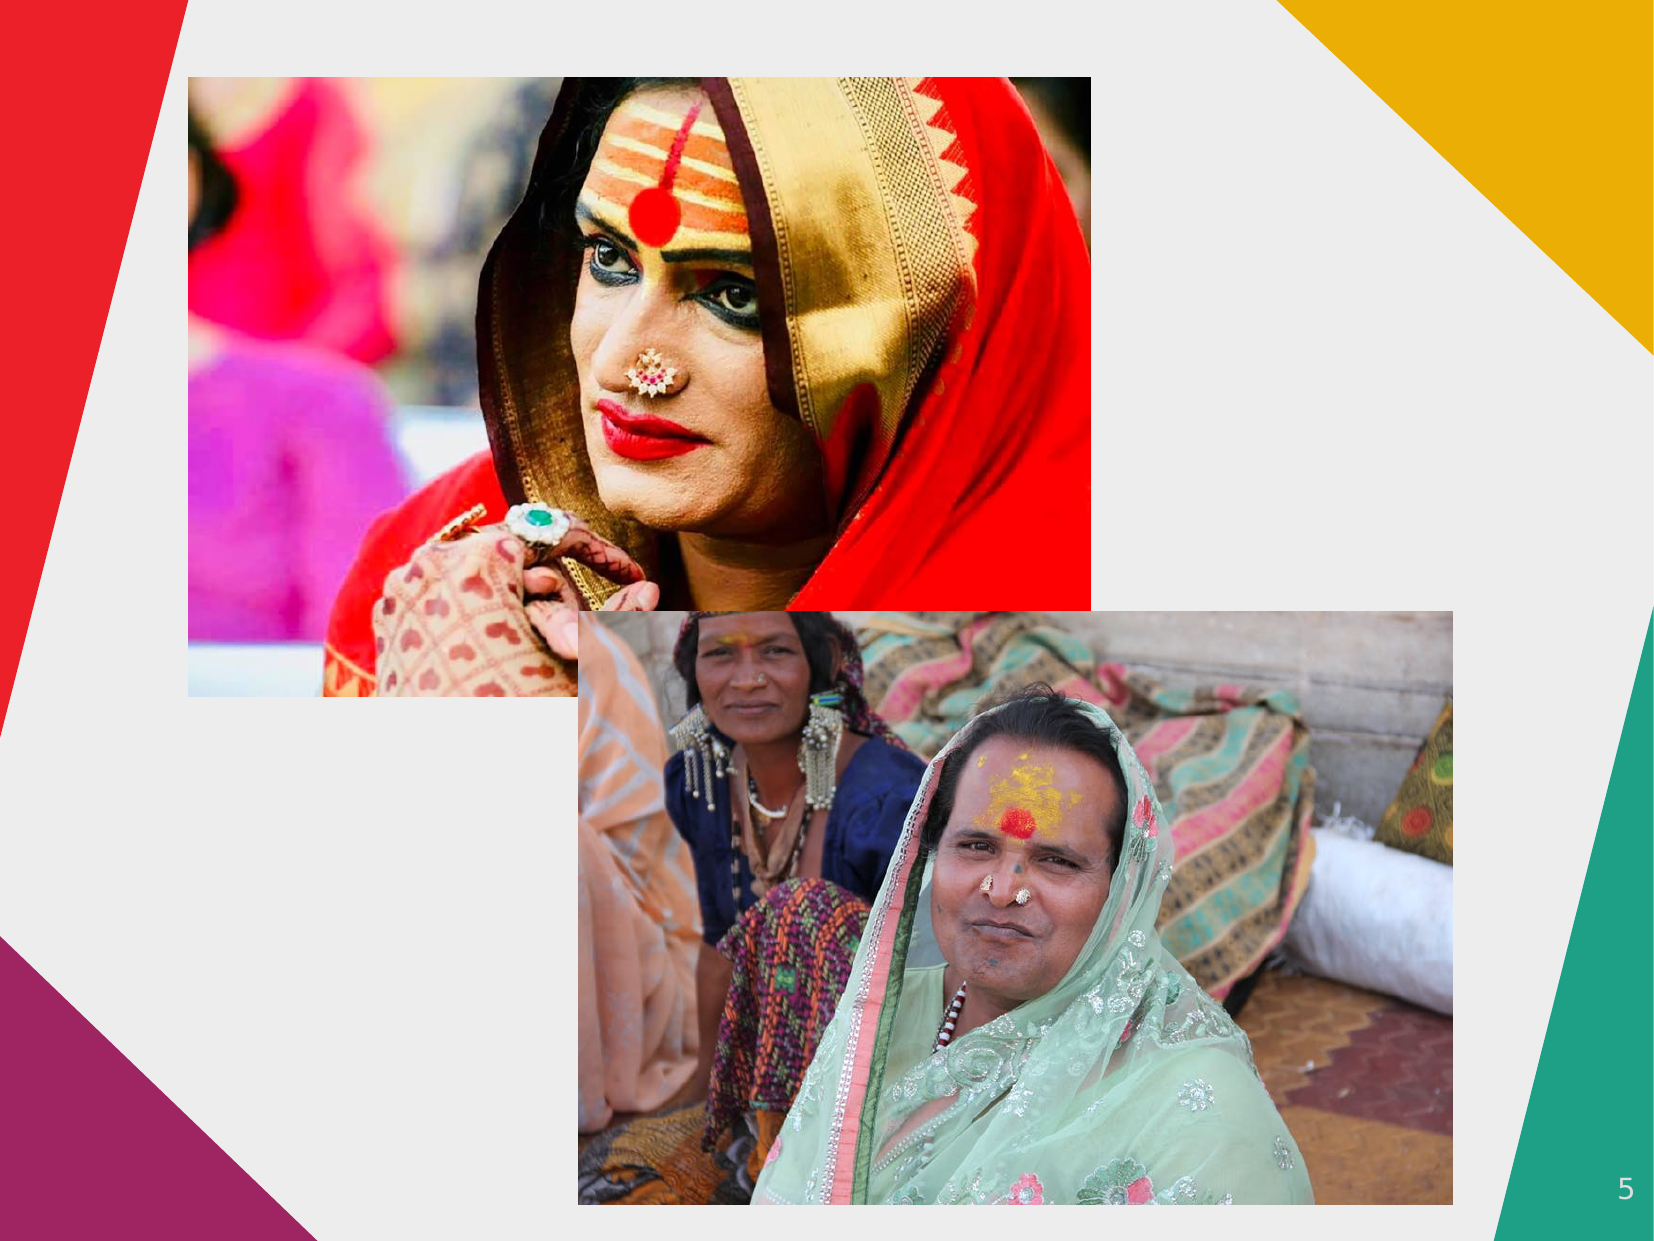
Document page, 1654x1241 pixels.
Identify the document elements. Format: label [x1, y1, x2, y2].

picture [188, 77, 1453, 1205]
